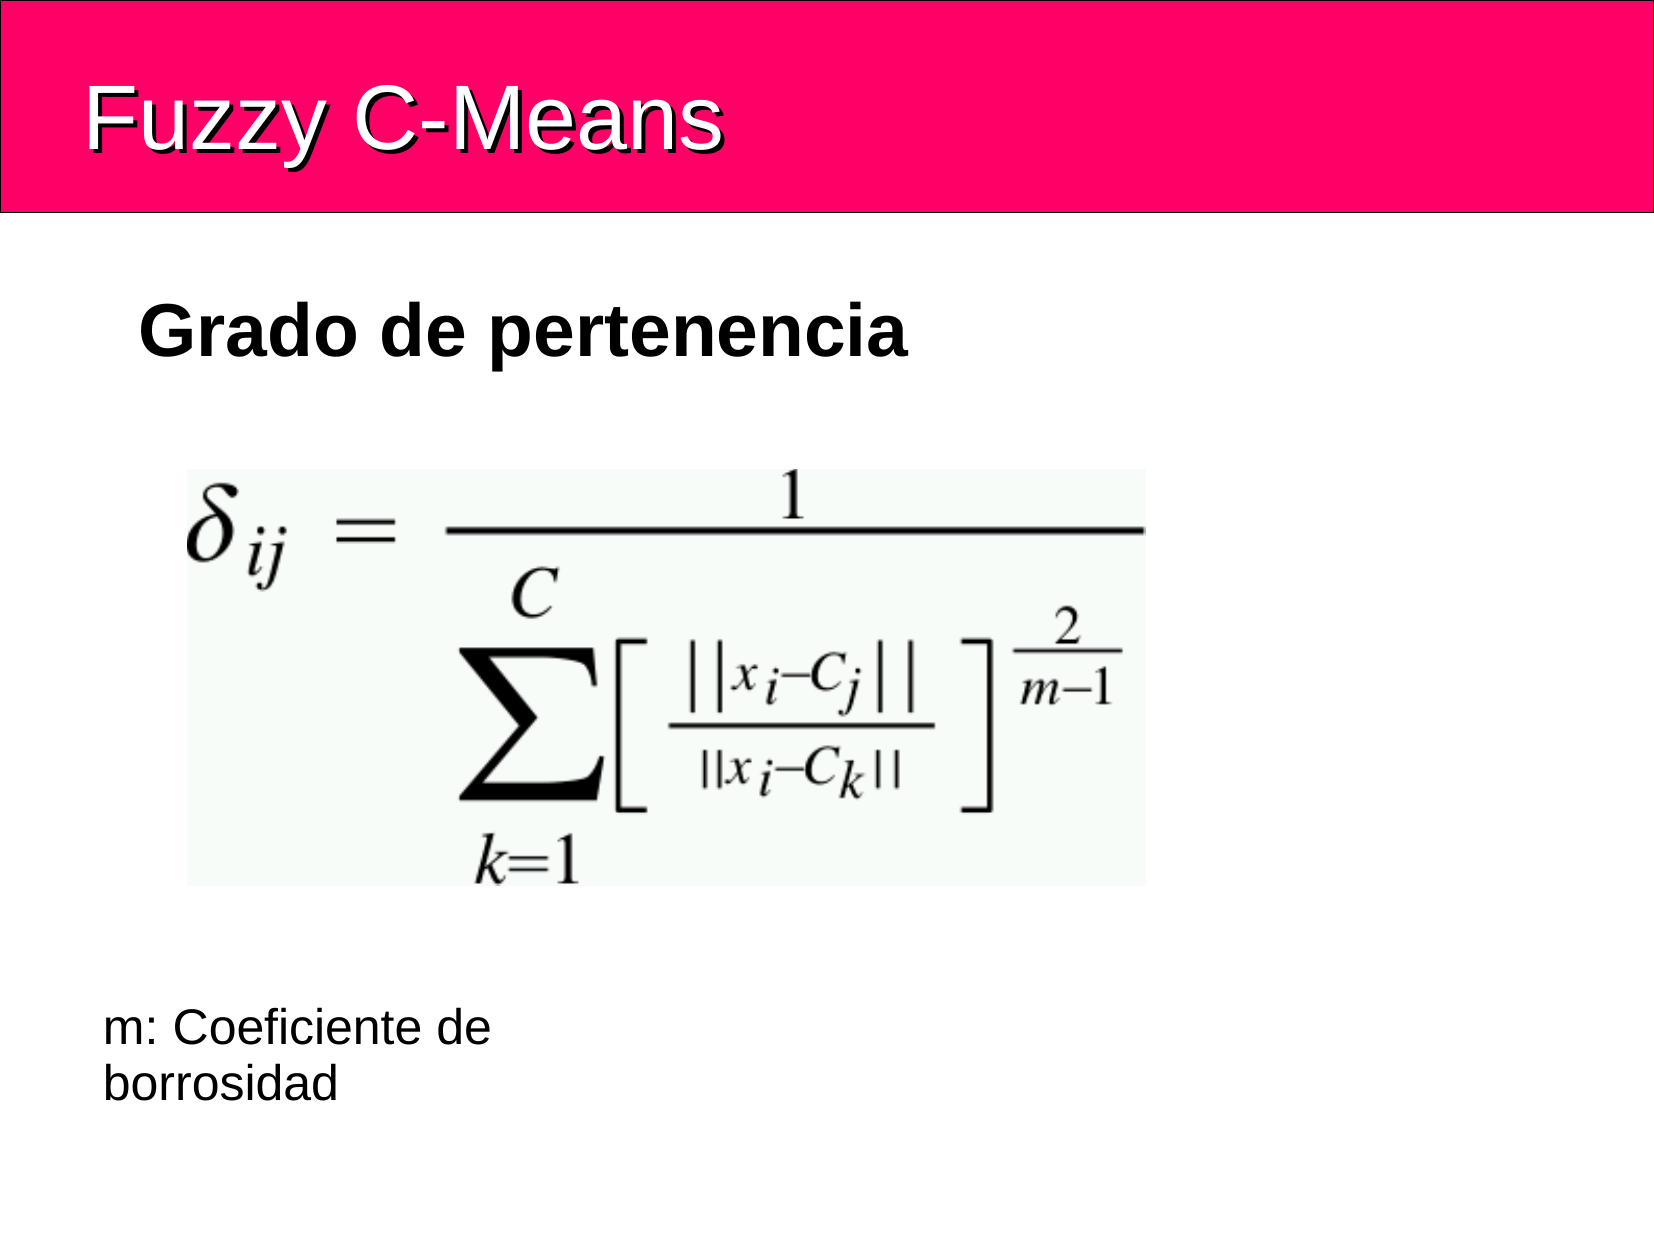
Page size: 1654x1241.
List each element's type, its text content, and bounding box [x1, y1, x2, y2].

title Fuzzy C-Means [82, 15, 1607, 221]
picture [187, 469, 1146, 886]
text_box m: Coeficiente de borrosidad [88, 992, 556, 1227]
text_box [0, 0, 1654, 213]
text_box Grado de pertenencia [88, 281, 1577, 1106]
